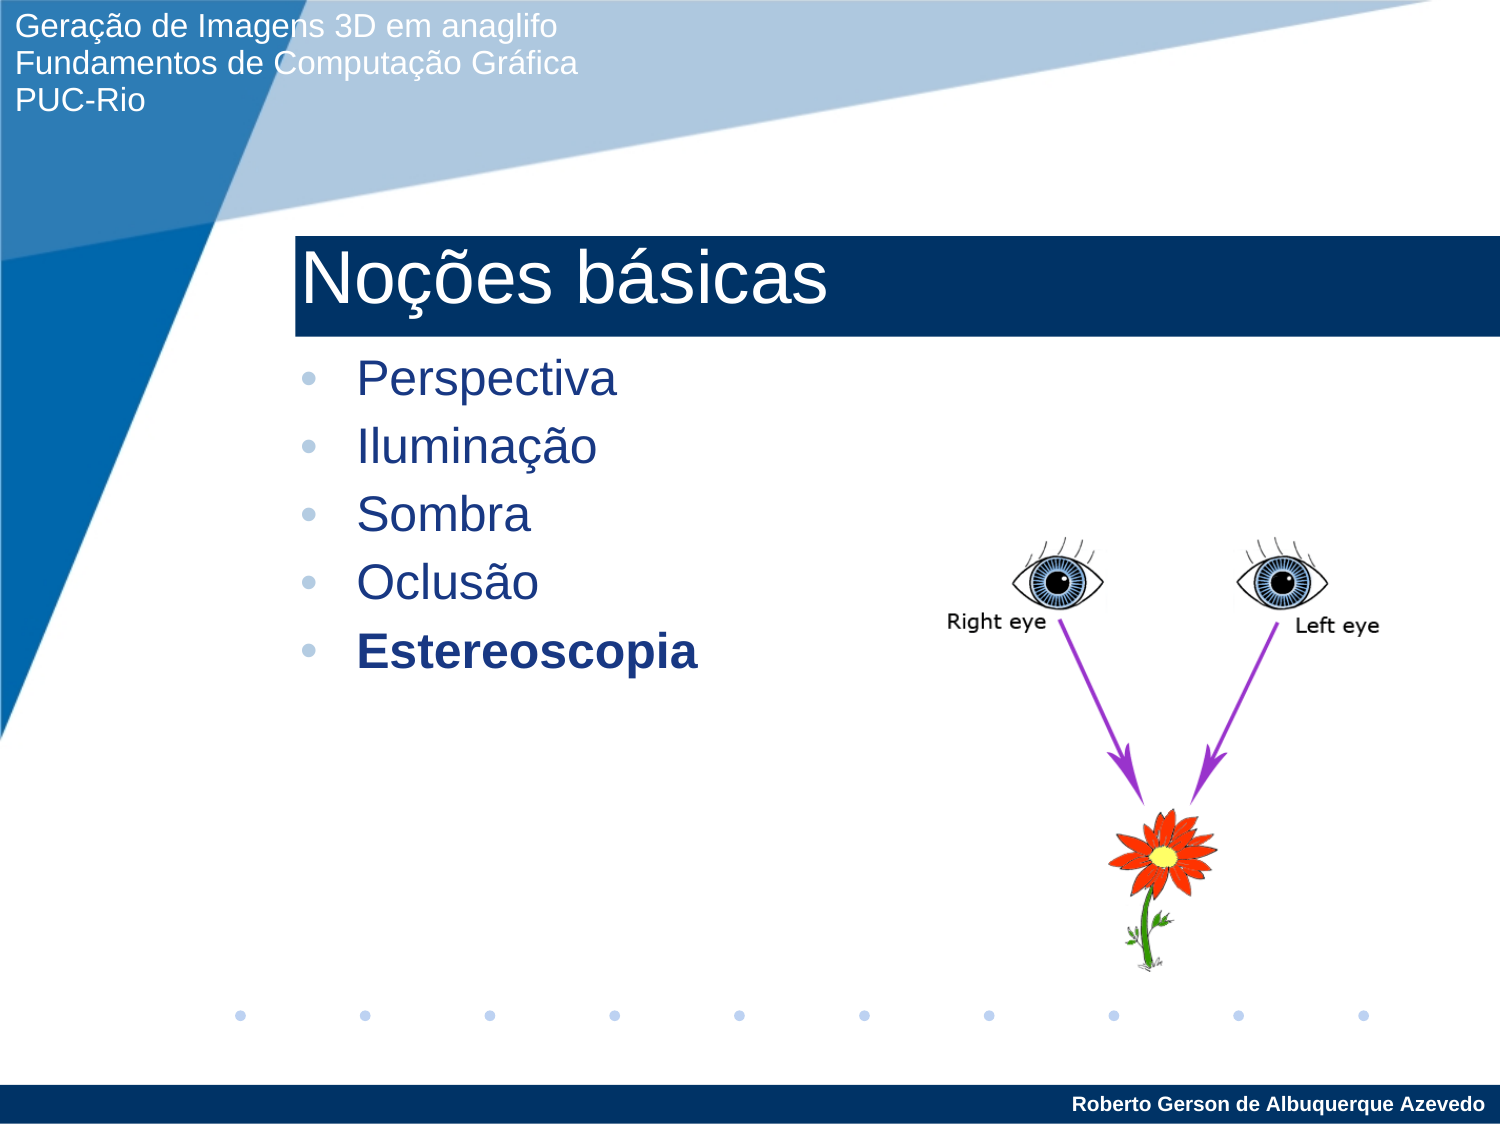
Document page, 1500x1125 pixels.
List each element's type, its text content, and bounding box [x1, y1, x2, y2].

list Perspectiva Iluminação Sombra Oclusão Estereoscopia [299, 350, 1475, 1093]
picture [944, 531, 1388, 975]
title Noções básicas [300, 235, 1500, 320]
picture [0, 0, 1500, 842]
